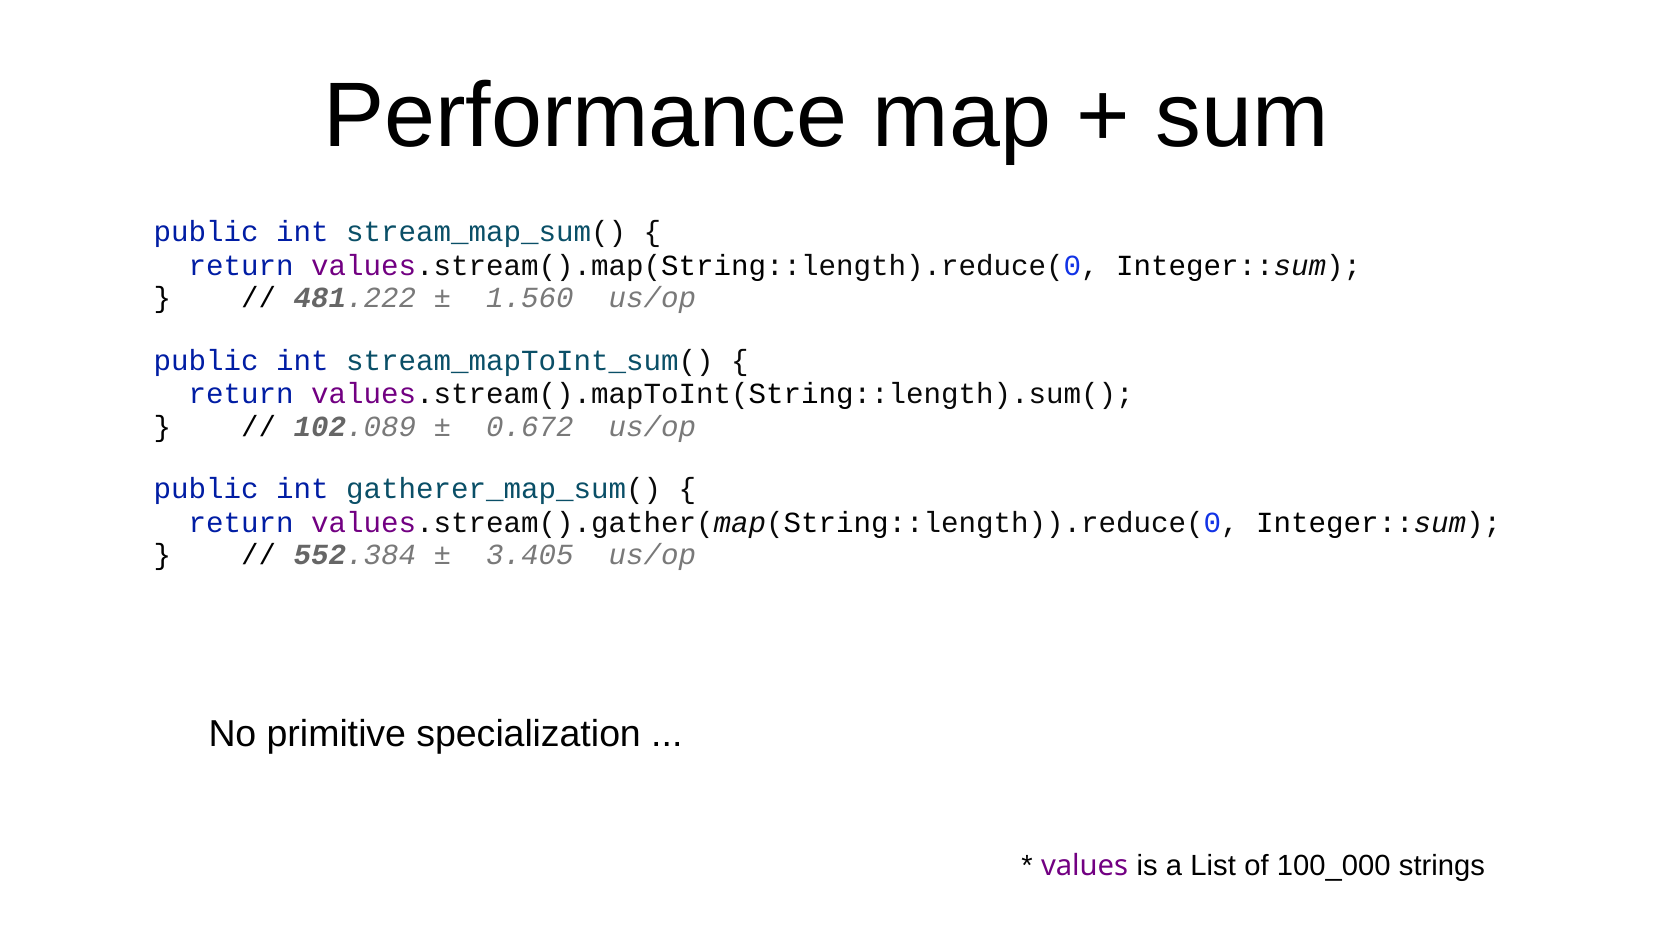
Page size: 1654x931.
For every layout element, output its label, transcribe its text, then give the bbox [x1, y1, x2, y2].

text_box No primitive specialization ... [193, 705, 698, 762]
title Performance map + sum [82, 37, 1571, 193]
text_box * values is a List of 100_000 strings [1006, 837, 1519, 888]
list public int stream_map_sum() { return values.stream().map(String::length).reduce(0, Integer::sum); } // 481.222 ± 1.560 us/op public int stream_mapToInt_sum() { return values.stream().mapToInt(String::length).sum(); } // 102.089 ± 0.672 us/op public int gatherer_map_sum() { return values.stream().gather(map(String::length)).reduce(0, Integer::sum); } // 552.384 ± 3.405 us/op [82, 217, 1571, 758]
